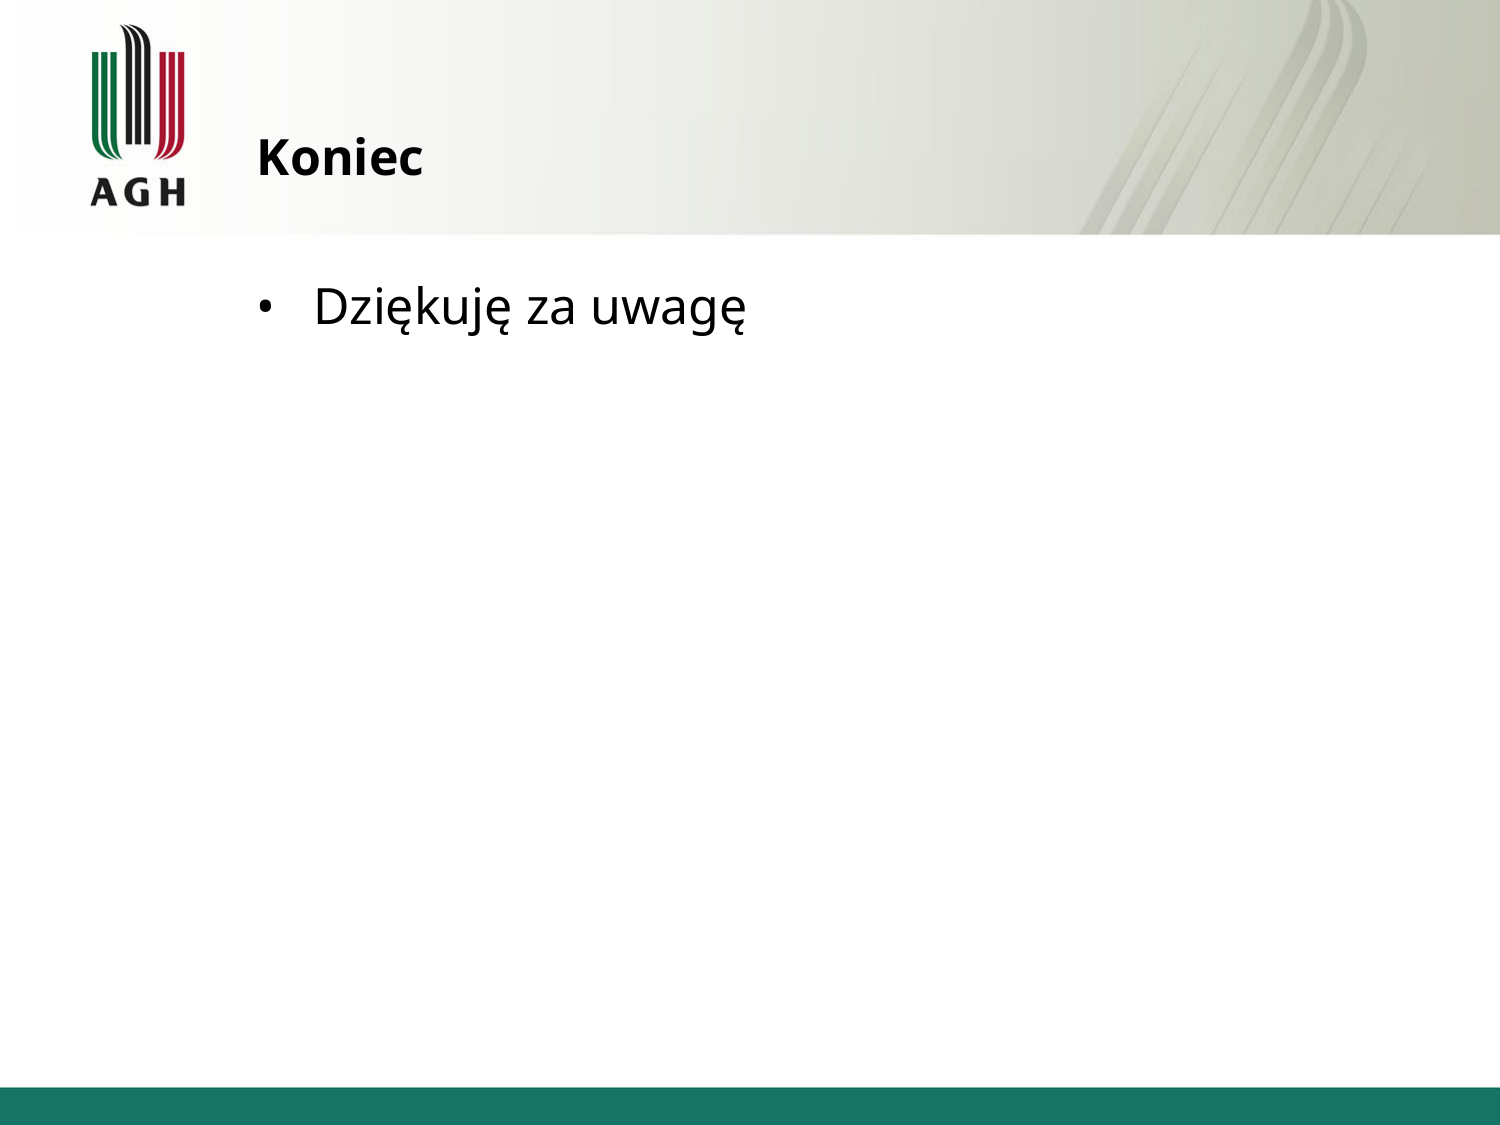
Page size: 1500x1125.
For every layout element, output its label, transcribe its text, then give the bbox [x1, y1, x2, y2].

title Koniec [242, 78, 1425, 233]
list Dziękuję za uwagę [242, 267, 1425, 1005]
picture [0, 0, 1500, 1125]
